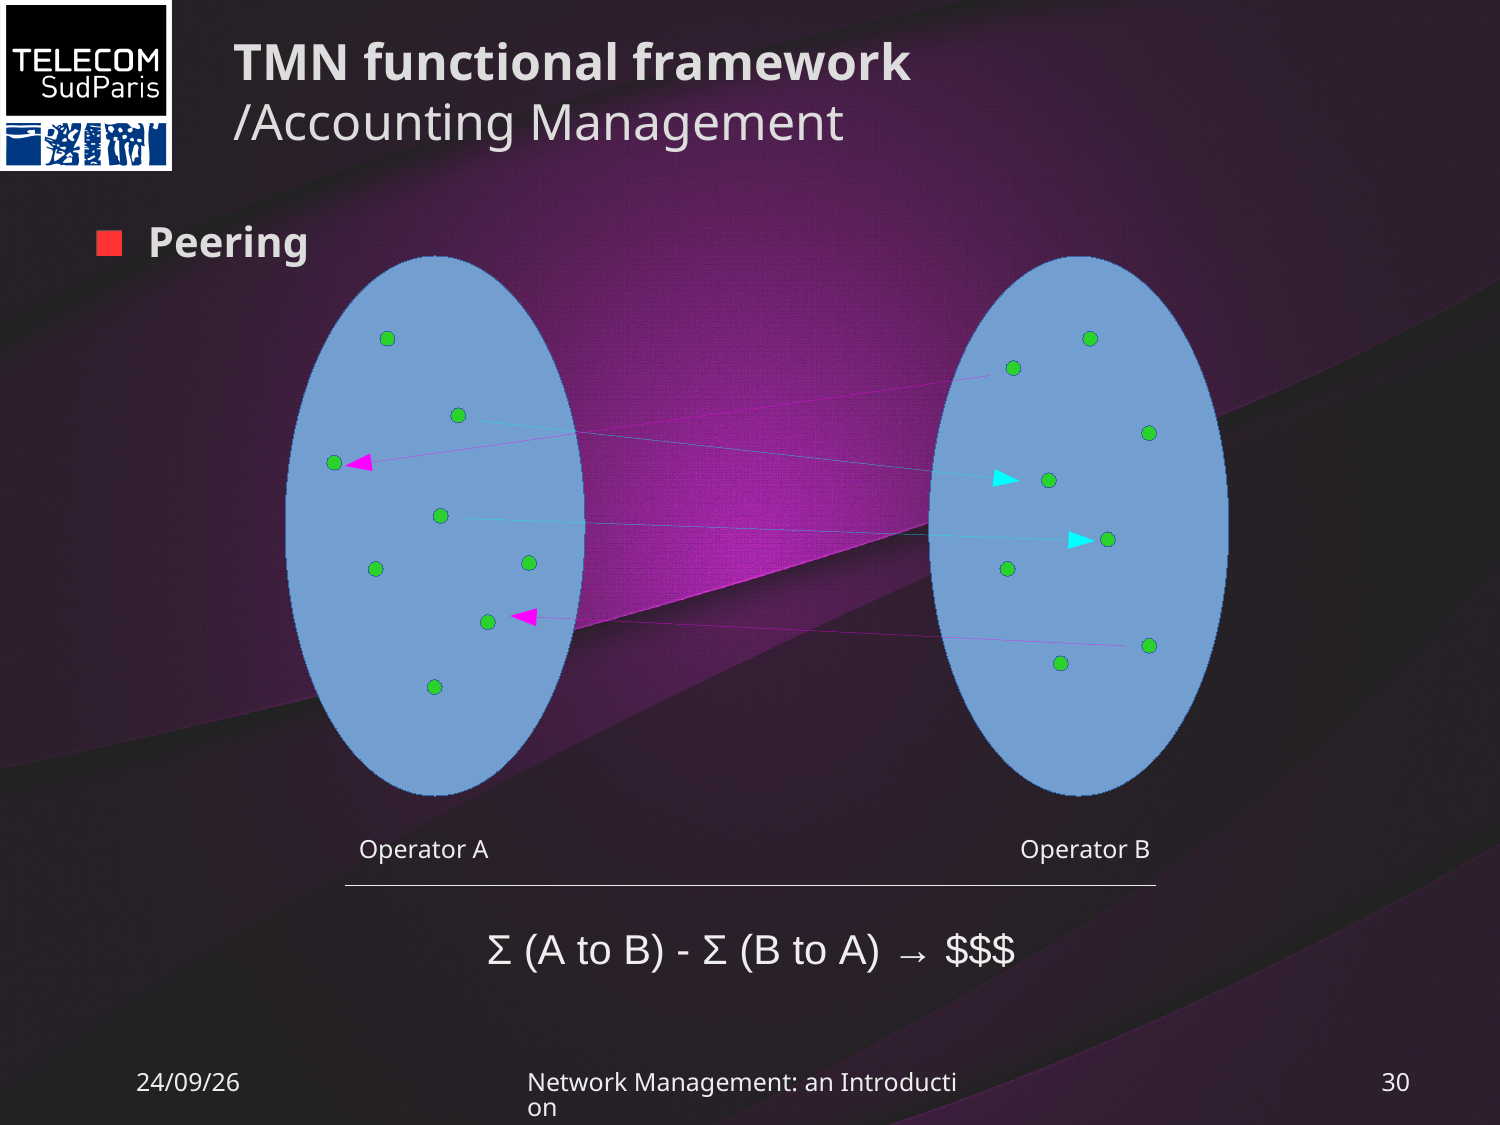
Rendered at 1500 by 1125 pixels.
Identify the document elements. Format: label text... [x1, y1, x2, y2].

text_box Operator B [1005, 825, 1158, 871]
title TMN functional framework /Accounting Management [218, 22, 1412, 158]
text_box [285, 255, 586, 797]
picture [0, 0, 1500, 1125]
list Peering [76, 207, 1427, 977]
text_box [928, 256, 1229, 797]
text_box Operator A [343, 825, 500, 871]
text_box Σ (A to B) - Σ (B to A) → $$$ [471, 915, 1030, 980]
